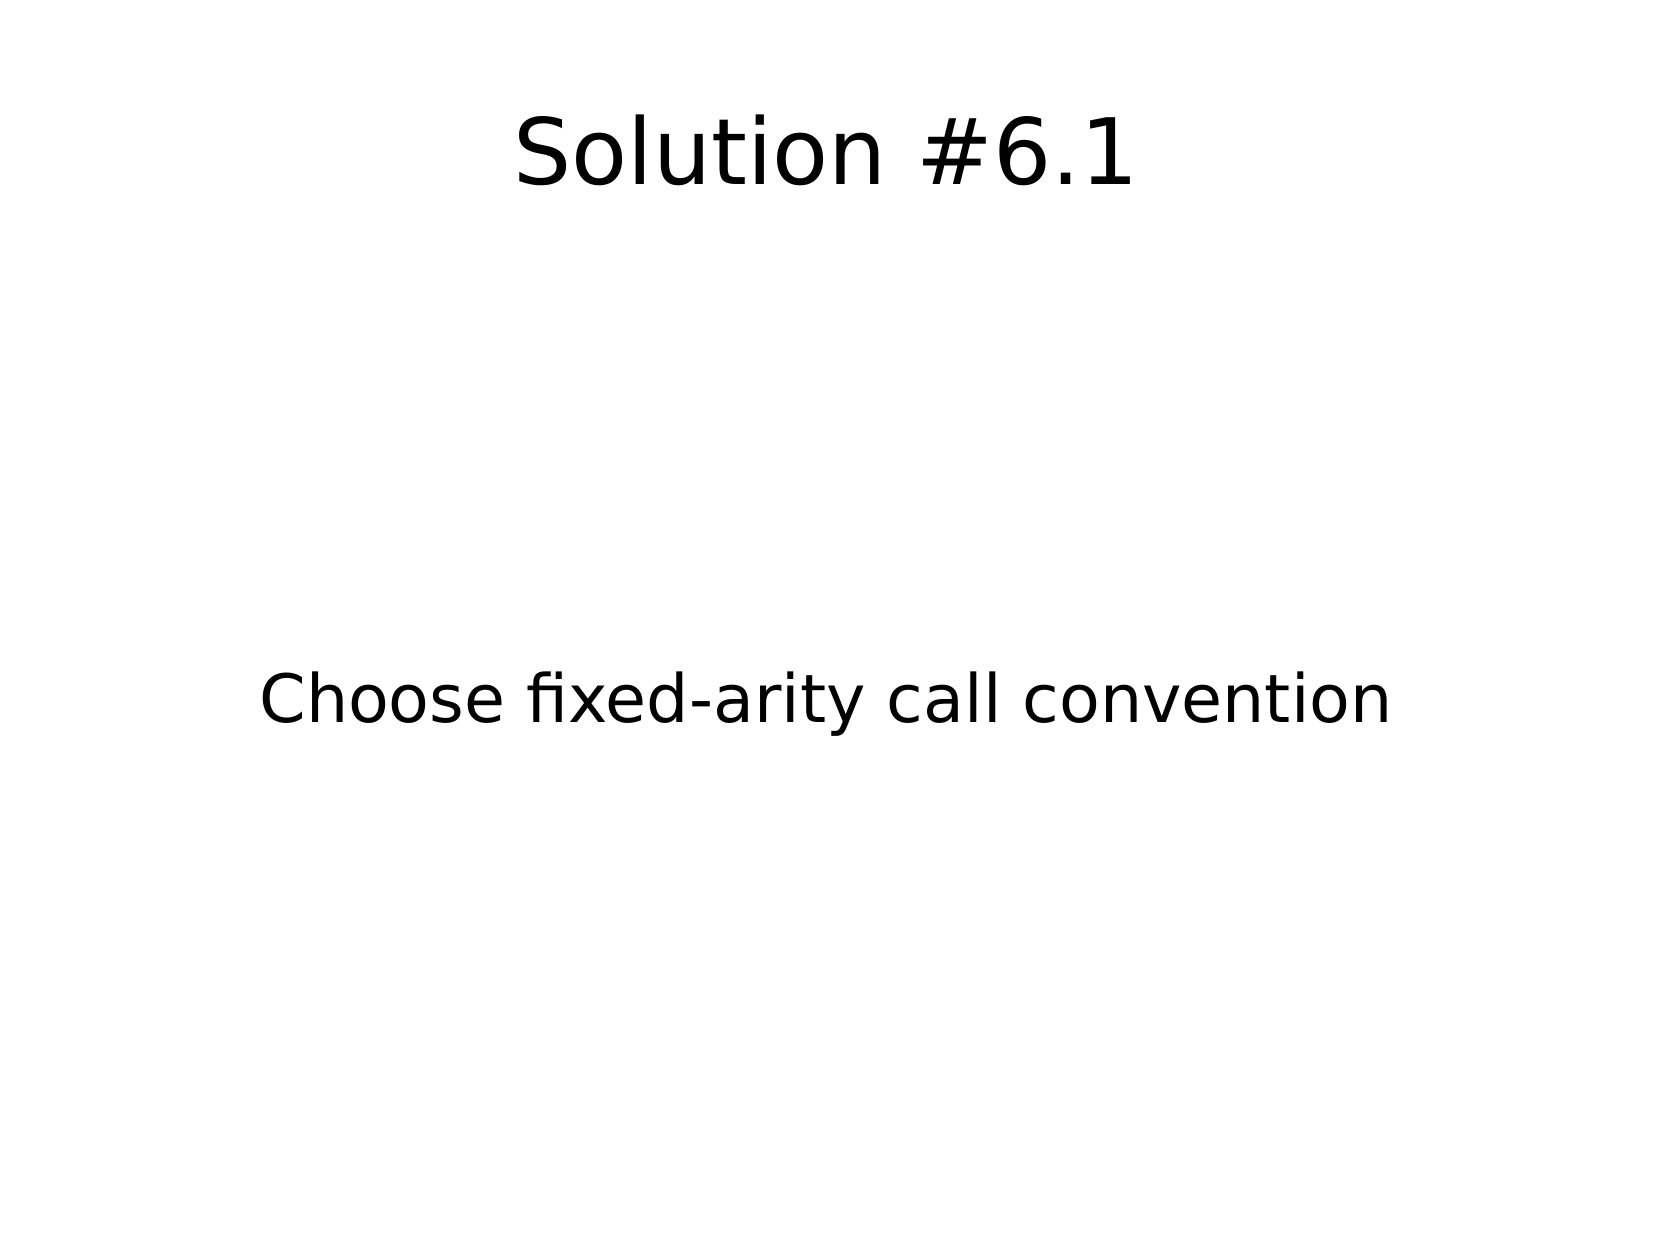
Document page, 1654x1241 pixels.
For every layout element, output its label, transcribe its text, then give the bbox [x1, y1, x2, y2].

subtitle Choose fixed-arity call convention [82, 290, 1571, 1109]
title Solution #6.1 [82, 49, 1571, 257]
